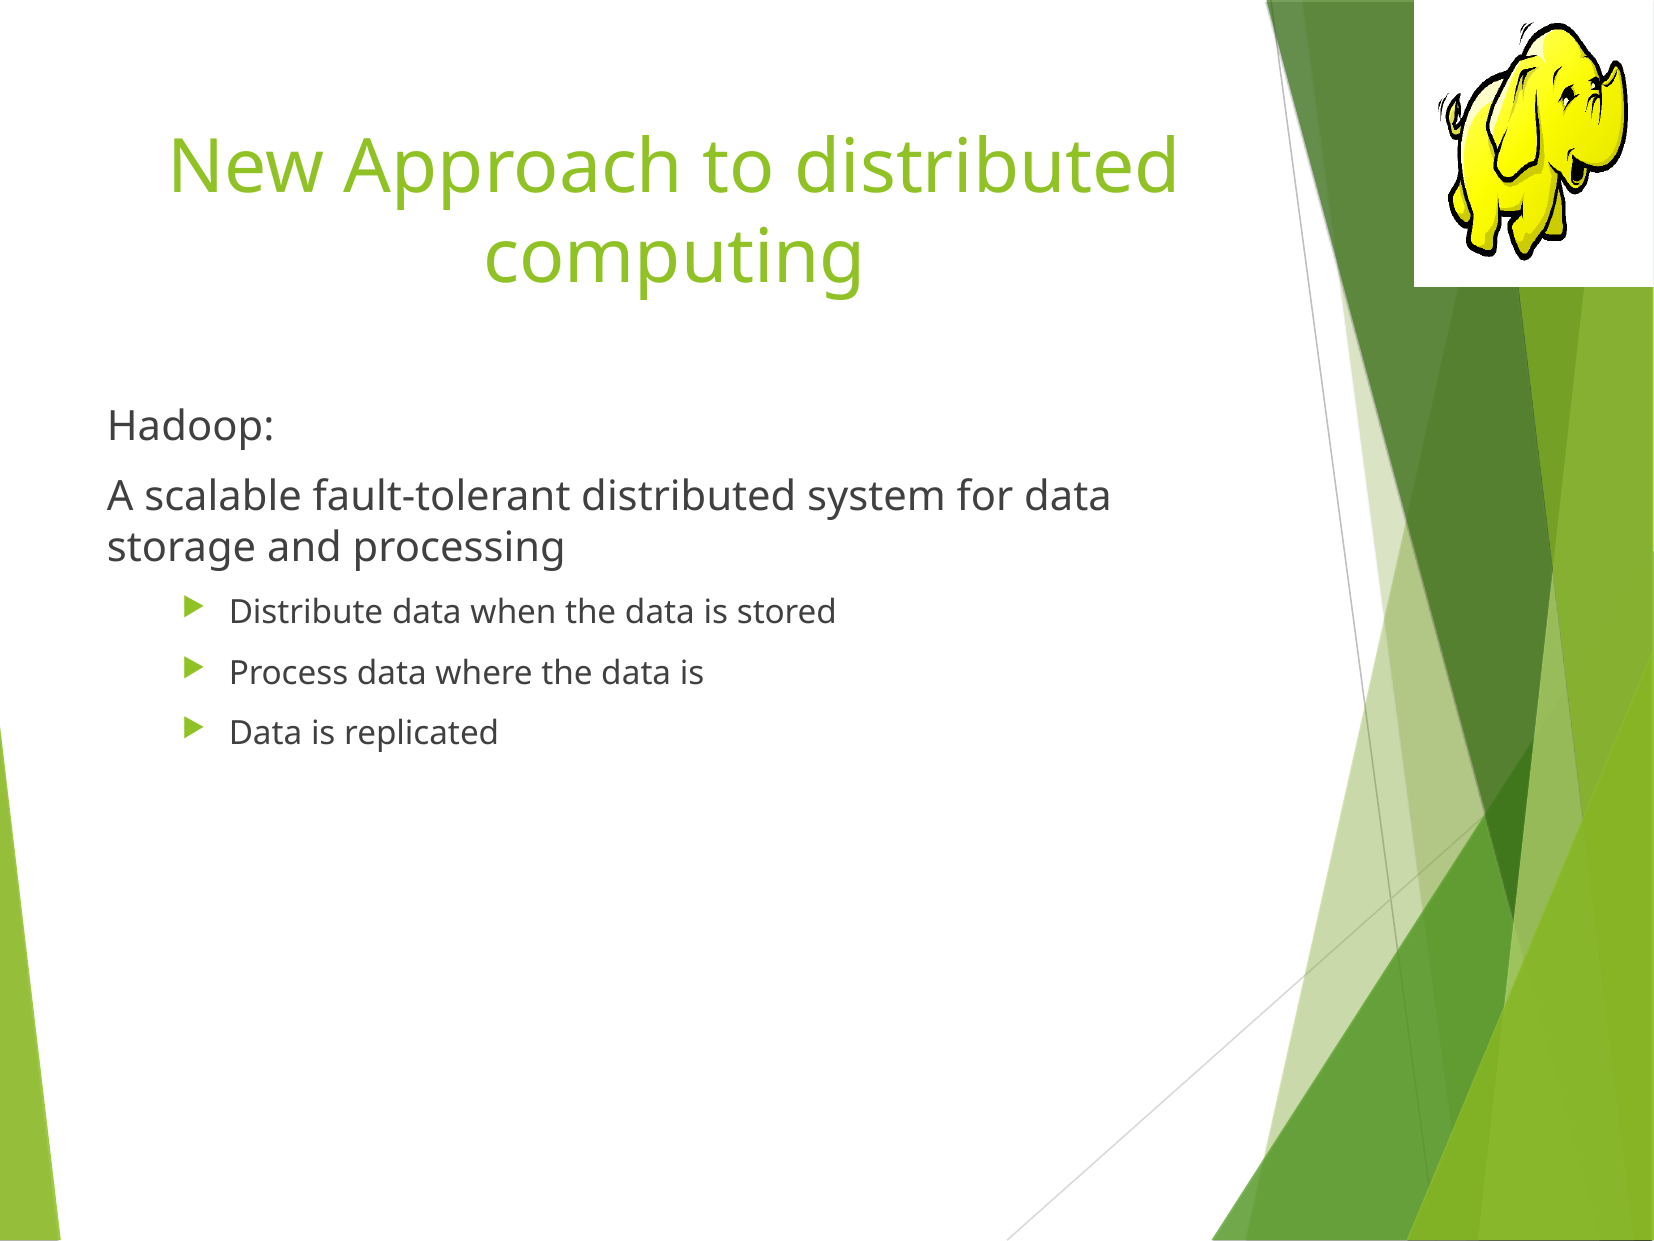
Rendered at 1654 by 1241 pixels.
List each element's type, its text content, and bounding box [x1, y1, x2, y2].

title New Approach to distributed computing [91, 110, 1258, 349]
list Hadoop: A scalable fault-tolerant distributed system for data storage and processing Distribute data when the data is stored Process data where the data is Data is replicated [91, 390, 1258, 1093]
picture [1414, 0, 1654, 287]
